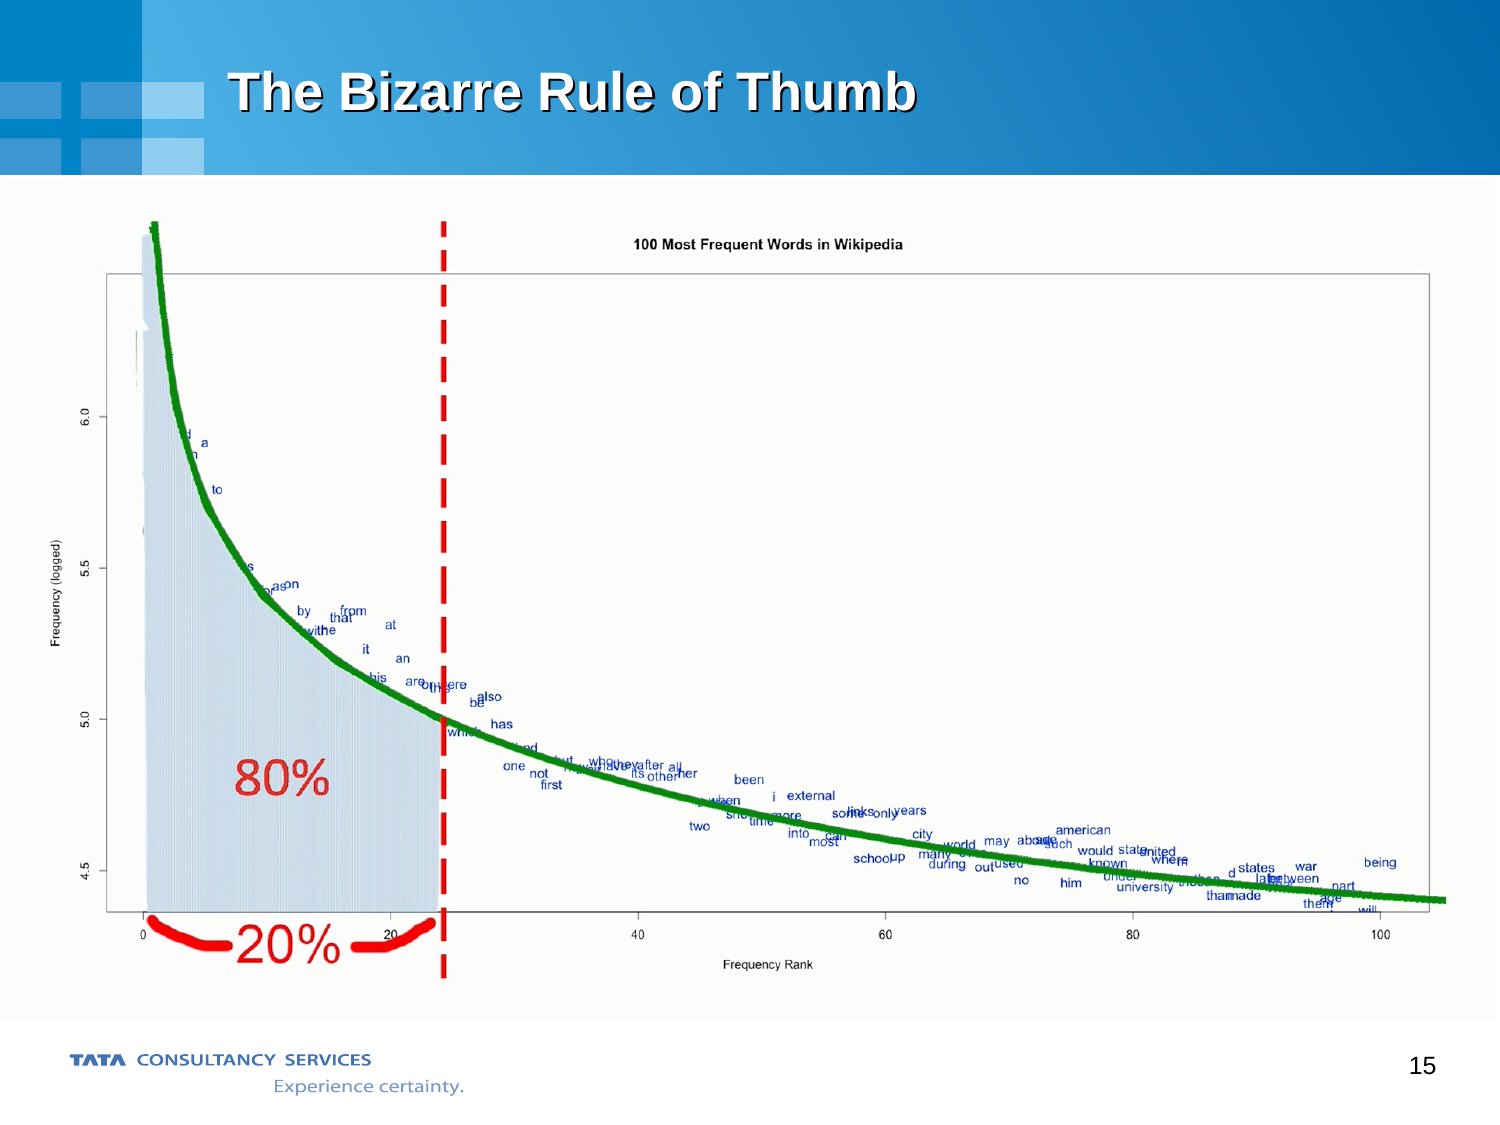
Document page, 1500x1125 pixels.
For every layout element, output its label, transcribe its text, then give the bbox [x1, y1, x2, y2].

title The Bizarre Rule of Thumb [212, 54, 1447, 131]
picture [1, 179, 1495, 1021]
